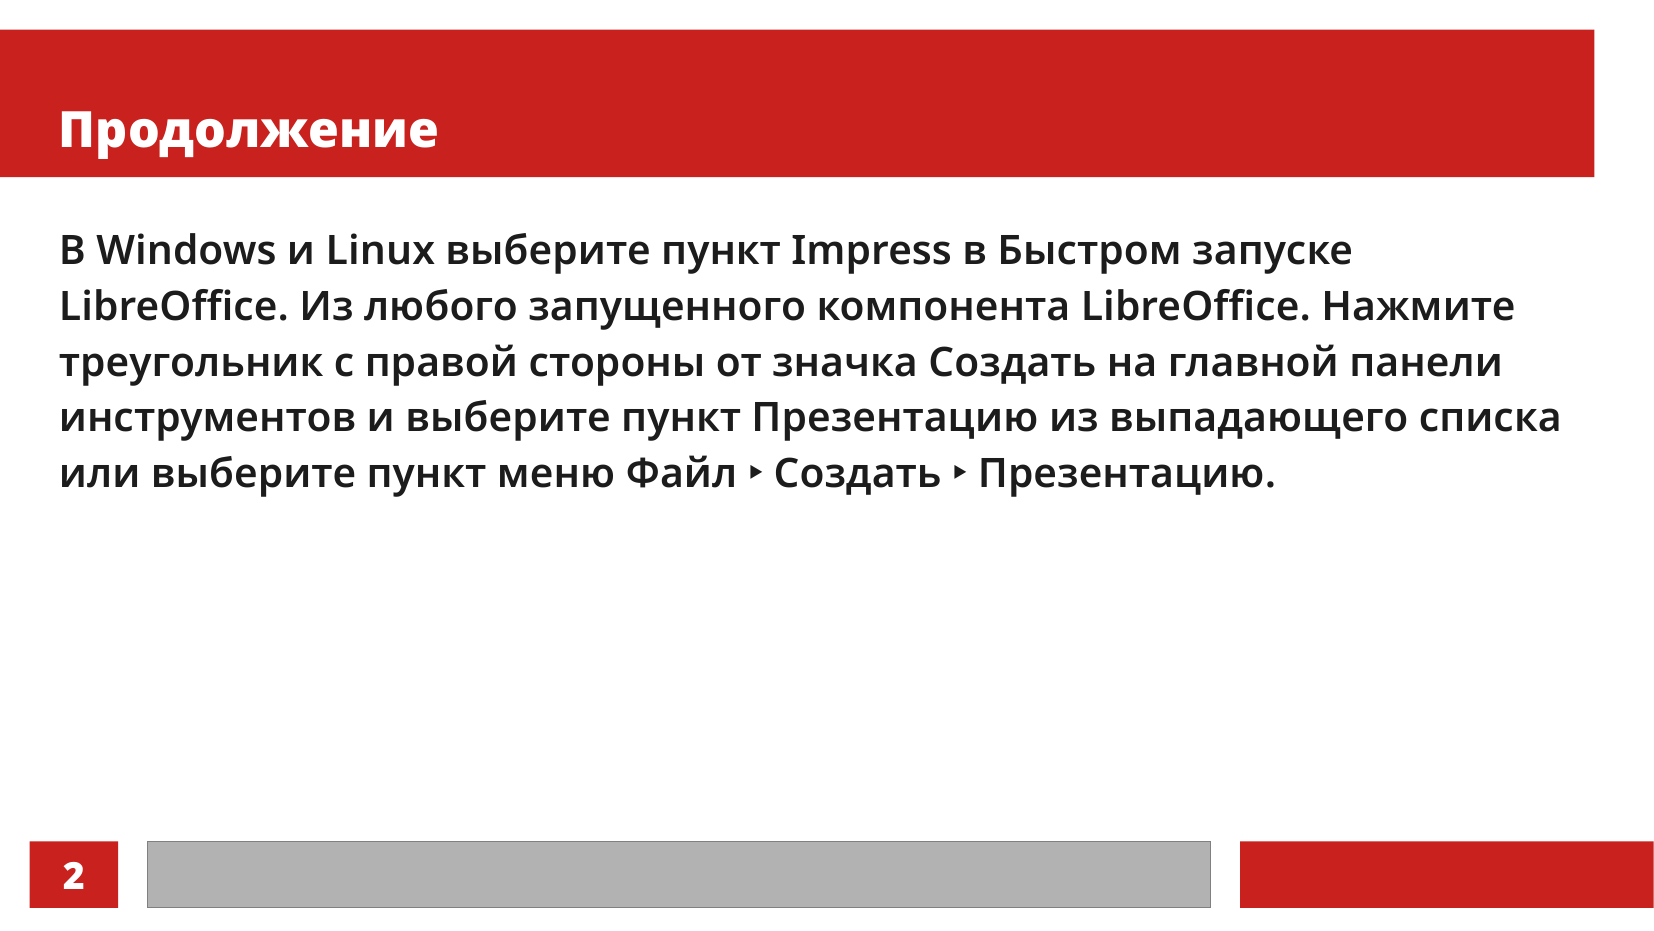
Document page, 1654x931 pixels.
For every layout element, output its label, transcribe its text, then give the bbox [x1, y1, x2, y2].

title Продолжение [59, 44, 1595, 163]
list В Windows и Linux выберите пункт Impress в Быстром запуске LibreOffice. Из любого запущенного компонента LibreOffice. Нажмите треугольник с правой стороны от значка Создать на главной панели инструментов и выберите пункт Презентацию из выпадающего списка или выберите пункт меню Файл ‣ Создать ‣ Презентацию. [59, 221, 1565, 798]
